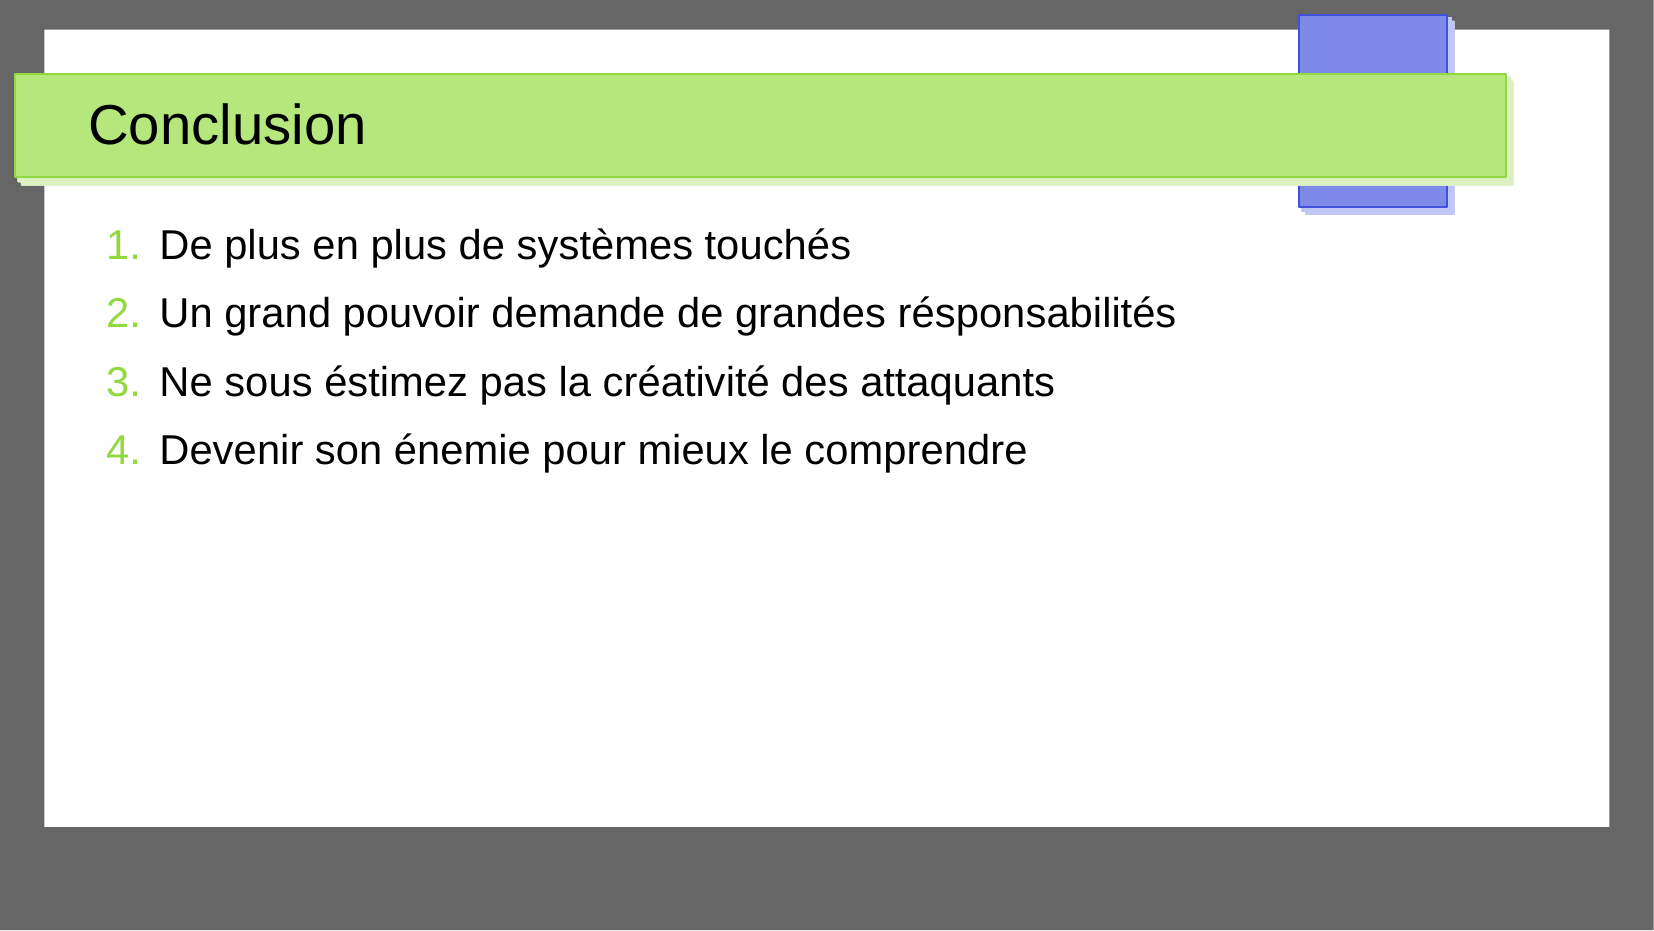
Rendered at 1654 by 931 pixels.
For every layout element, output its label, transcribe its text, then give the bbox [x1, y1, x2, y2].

list De plus en plus de systèmes touchés Un grand pouvoir demande de grandes résponsabilités Ne sous éstimez pas la créativité des attaquants Devenir son énemie pour mieux le comprendre [88, 221, 1565, 813]
title Conclusion [88, 73, 1506, 178]
